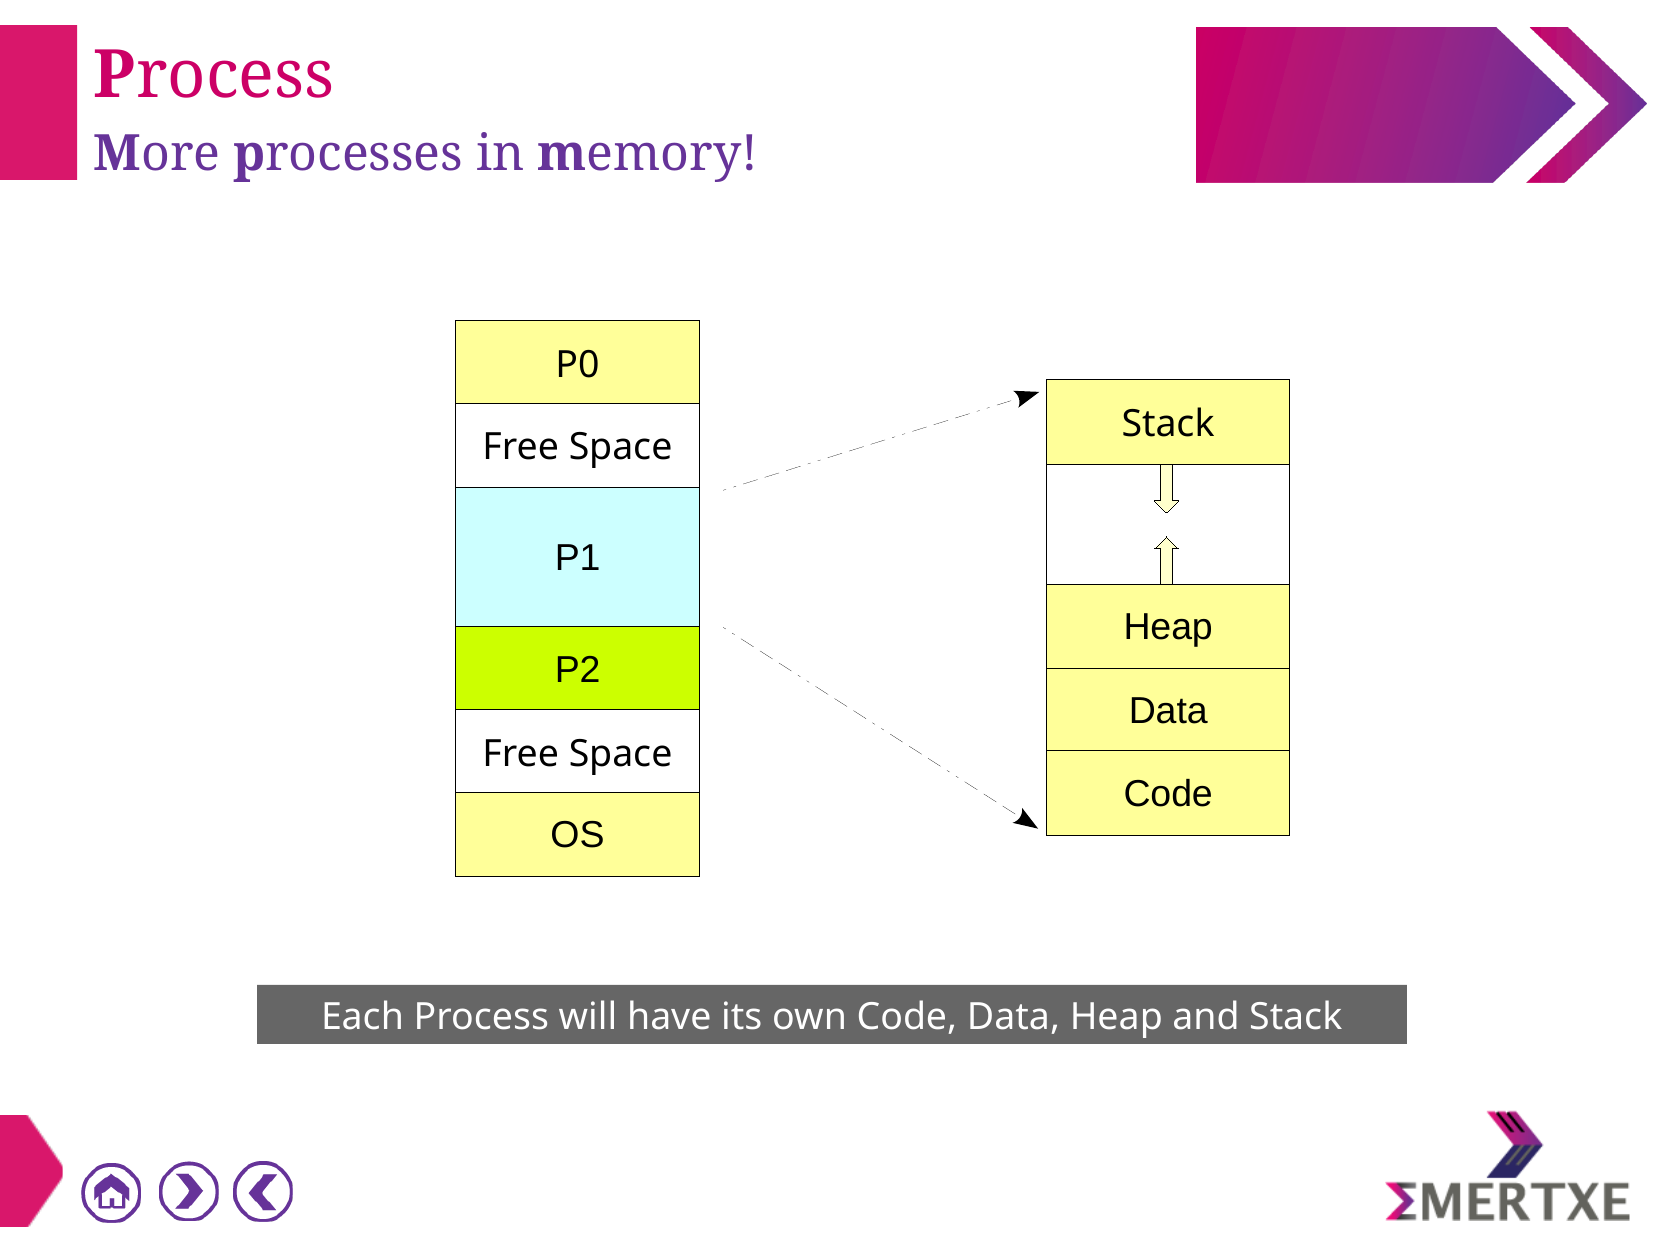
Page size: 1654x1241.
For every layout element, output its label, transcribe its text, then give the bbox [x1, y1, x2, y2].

text_box Heap [1046, 584, 1290, 668]
text_box Free Space [455, 709, 700, 792]
text_box P0 [455, 320, 700, 403]
picture [1385, 1107, 1631, 1221]
picture [159, 1161, 219, 1222]
text_box Each Process will have its own Code, Data, Heap and Stack [257, 984, 1407, 1044]
text_box Code [1046, 750, 1290, 836]
text_box OS [455, 792, 700, 877]
text_box P2 [455, 626, 700, 709]
text_box Stack [1046, 379, 1290, 464]
picture [81, 1163, 141, 1223]
text_box Data [1046, 668, 1290, 750]
picture [1571, 27, 1647, 183]
text_box P1 [455, 488, 700, 626]
title Process More processes in memory! [93, 2, 1571, 210]
text_box [1046, 464, 1290, 585]
picture [233, 1161, 293, 1222]
text_box Free Space [455, 403, 700, 488]
